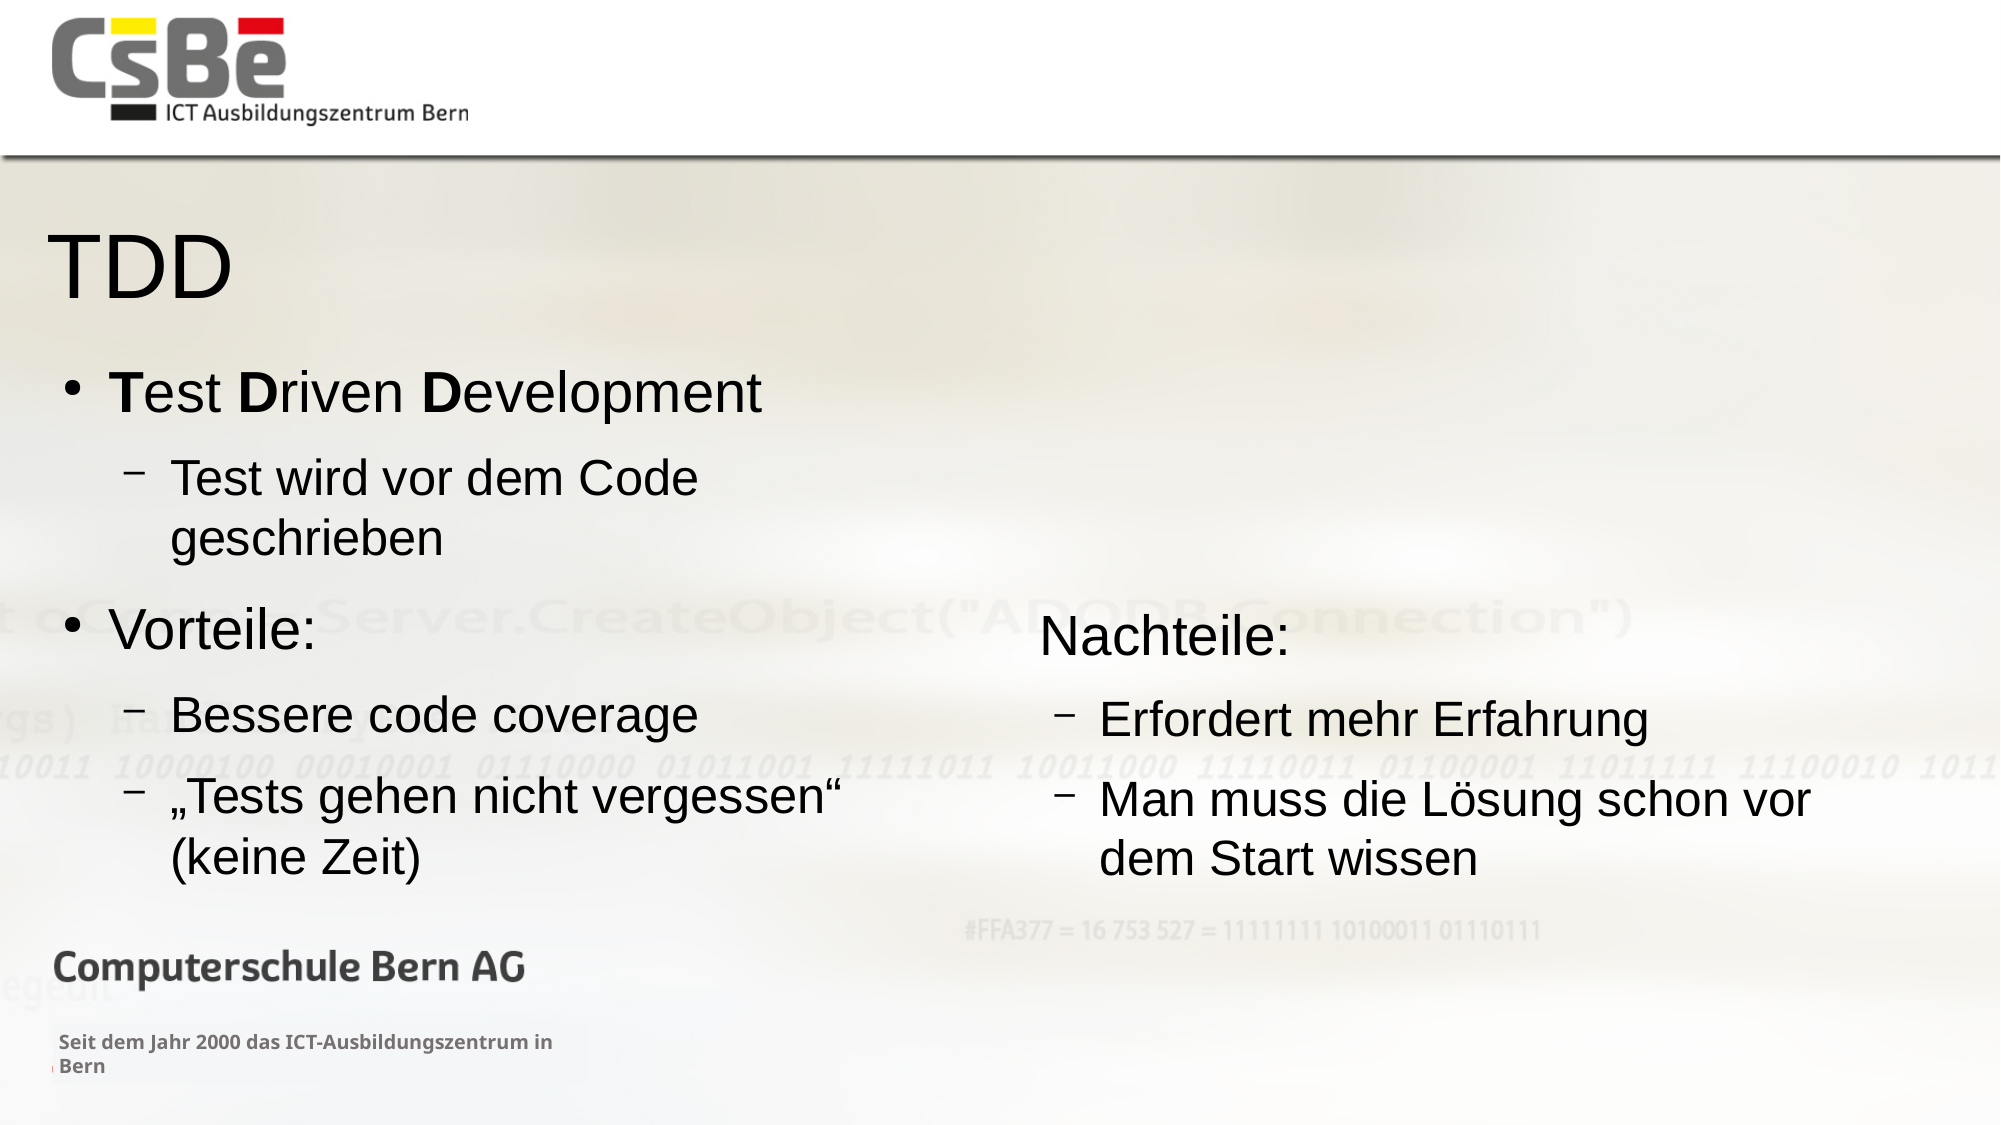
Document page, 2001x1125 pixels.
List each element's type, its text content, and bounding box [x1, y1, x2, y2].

list TDD [46, 206, 1920, 355]
list Nachteile: Erfordert mehr Erfahrung Man muss die Lösung schon vor dem Start wissen [979, 599, 1885, 886]
list Test Driven Development Test wird vor dem Code geschrieben Vorteile: Bessere code coverage „Tests gehen nicht vergessen“ (keine Zeit) [46, 355, 901, 886]
picture [0, 0, 2001, 1125]
